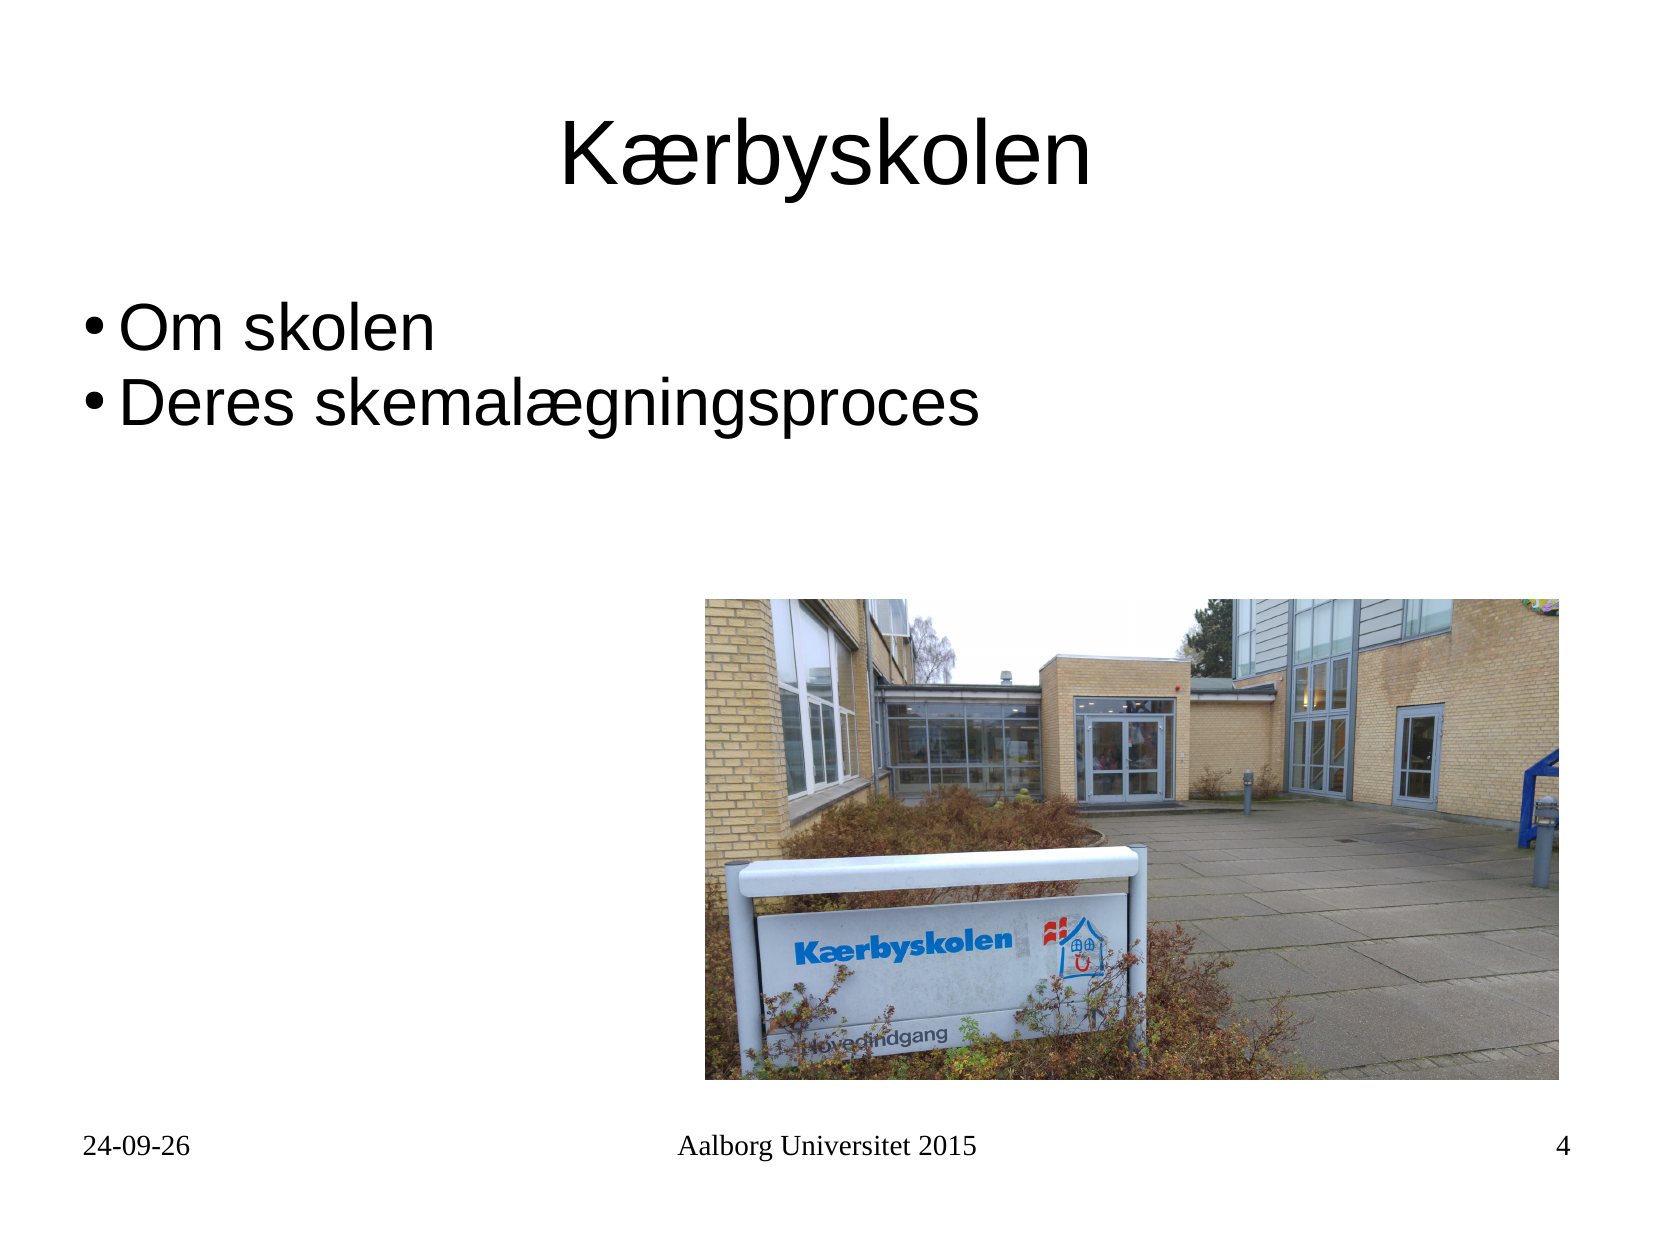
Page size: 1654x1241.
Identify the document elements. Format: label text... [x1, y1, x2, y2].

subtitle Om skolen Deres skemalægningsproces [82, 290, 1571, 1010]
title Kærbyskolen [82, 49, 1571, 257]
picture [705, 599, 1559, 1081]
